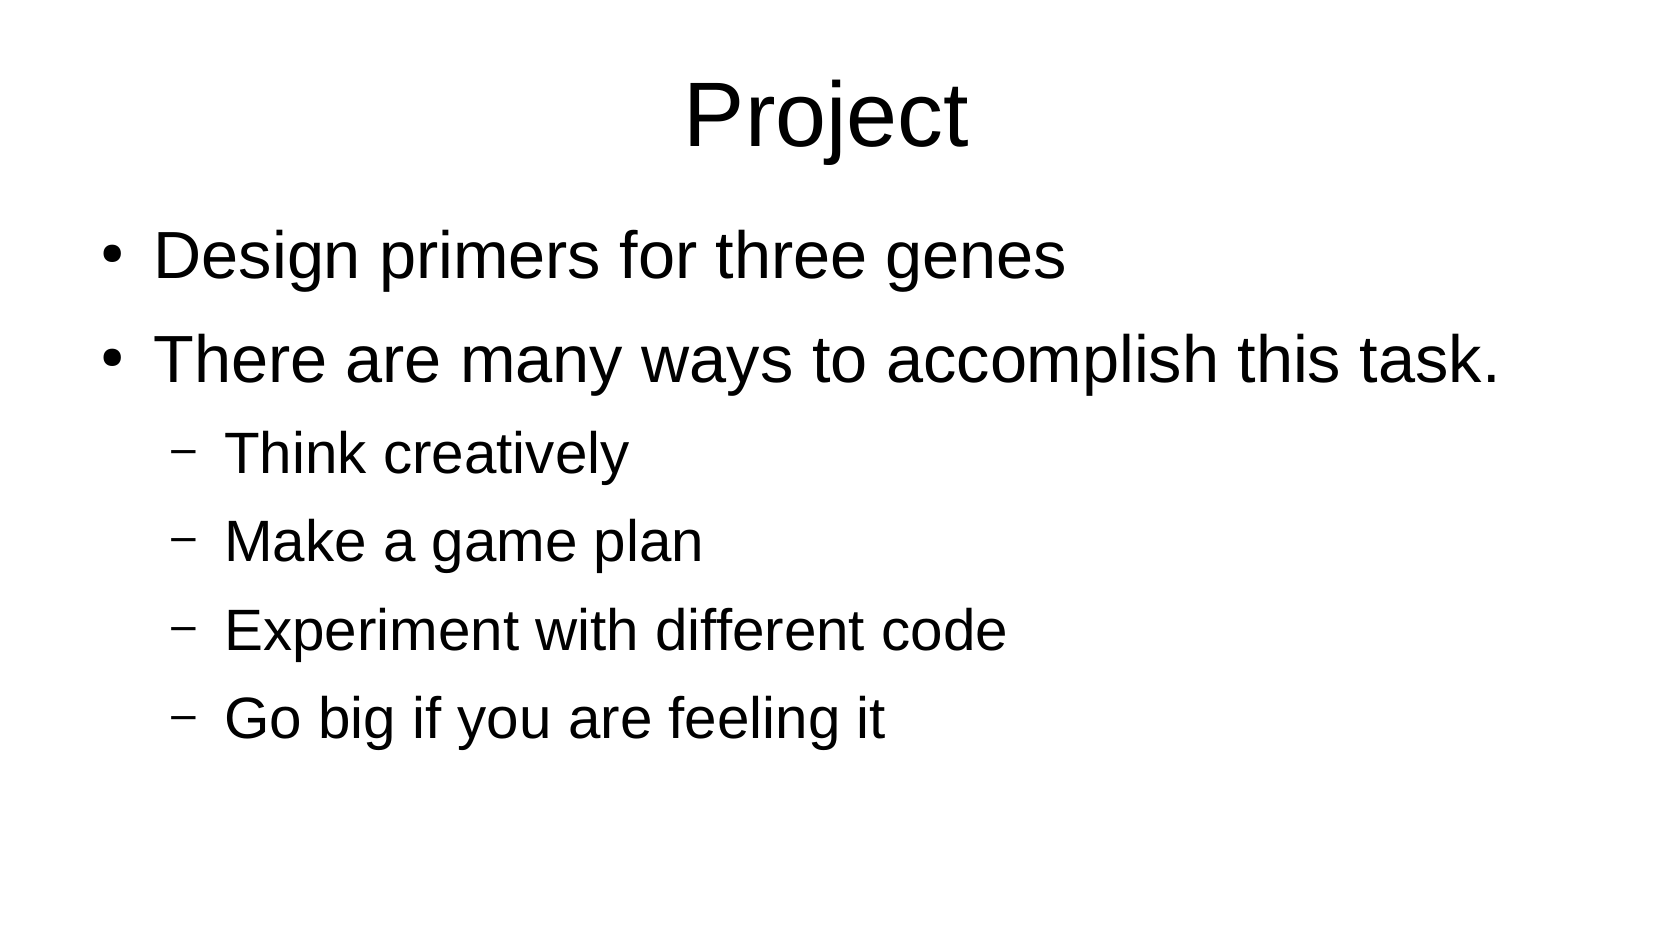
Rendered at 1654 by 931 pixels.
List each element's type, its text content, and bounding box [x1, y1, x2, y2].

title Project [82, 37, 1571, 193]
list Design primers for three genes There are many ways to accomplish this task. Think creatively Make a game plan Experiment with different code Go big if you are feeling it [82, 217, 1571, 758]
